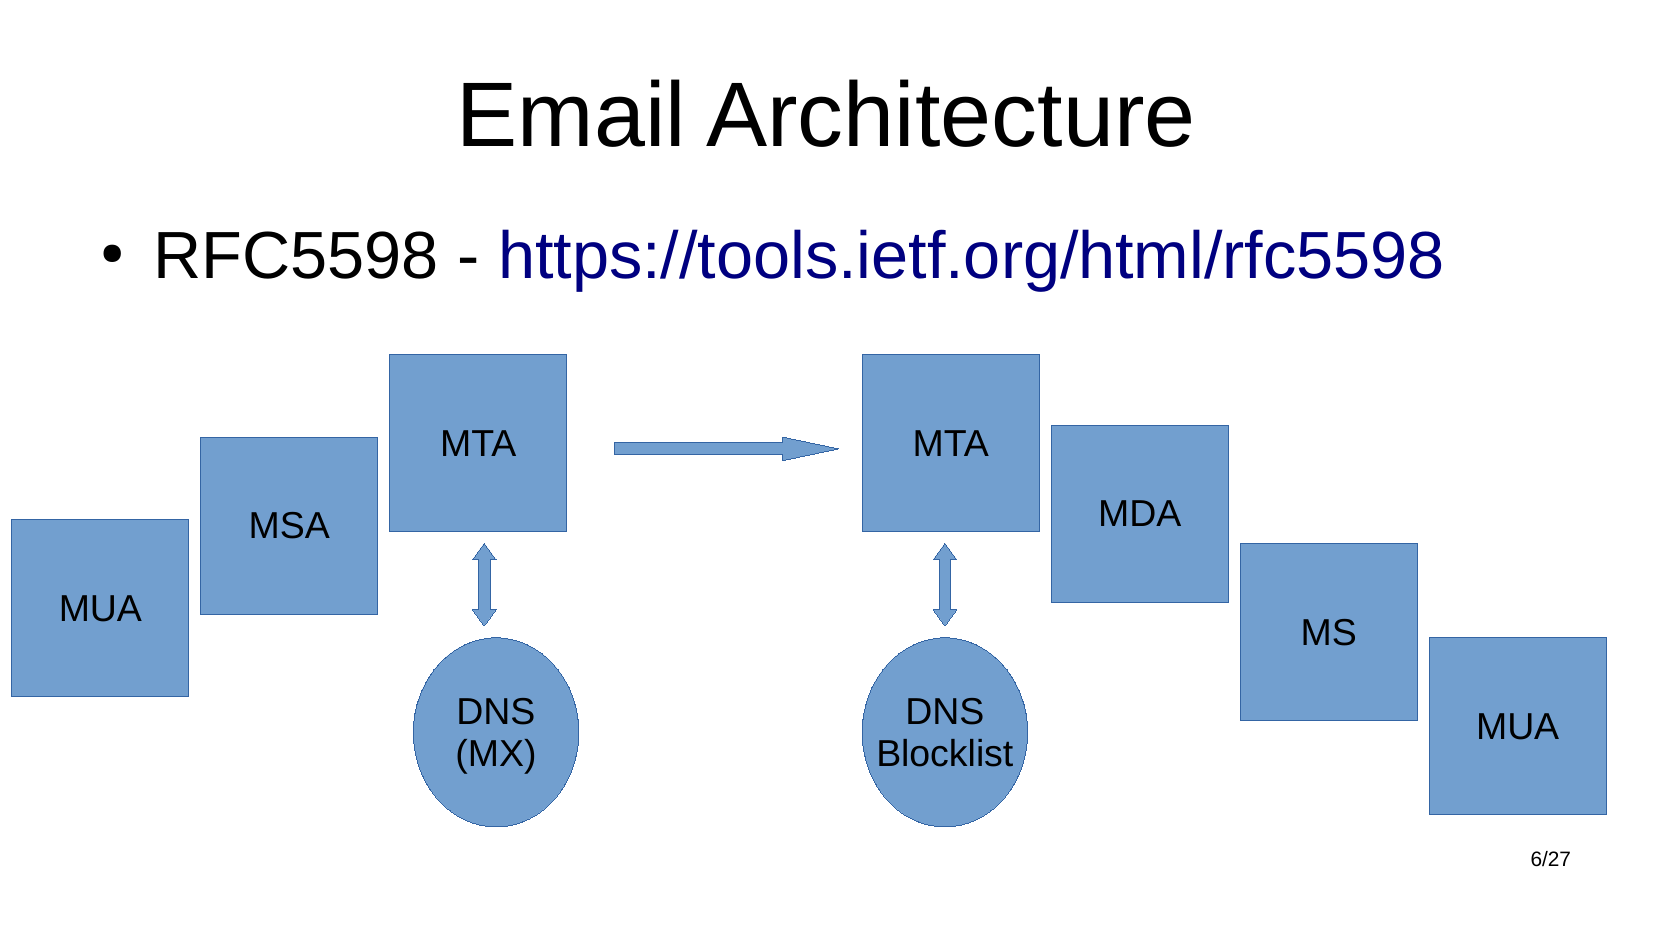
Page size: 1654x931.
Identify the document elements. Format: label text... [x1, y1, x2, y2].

text_box MSA [200, 437, 378, 615]
text_box MS [1240, 543, 1418, 721]
text_box MUA [11, 519, 189, 697]
text_box MUA [1429, 637, 1607, 815]
text_box MDA [1051, 425, 1229, 603]
title Email Architecture [82, 37, 1571, 193]
text_box [933, 543, 957, 626]
text_box [614, 437, 839, 461]
text_box DNS Blocklist [862, 637, 1028, 827]
text_box MTA [389, 354, 567, 532]
text_box MTA [862, 354, 1040, 532]
text_box [472, 543, 497, 626]
text_box DNS (MX) [413, 637, 579, 827]
list RFC5598 - https://tools.ietf.org/html/rfc5598 [82, 217, 1571, 355]
